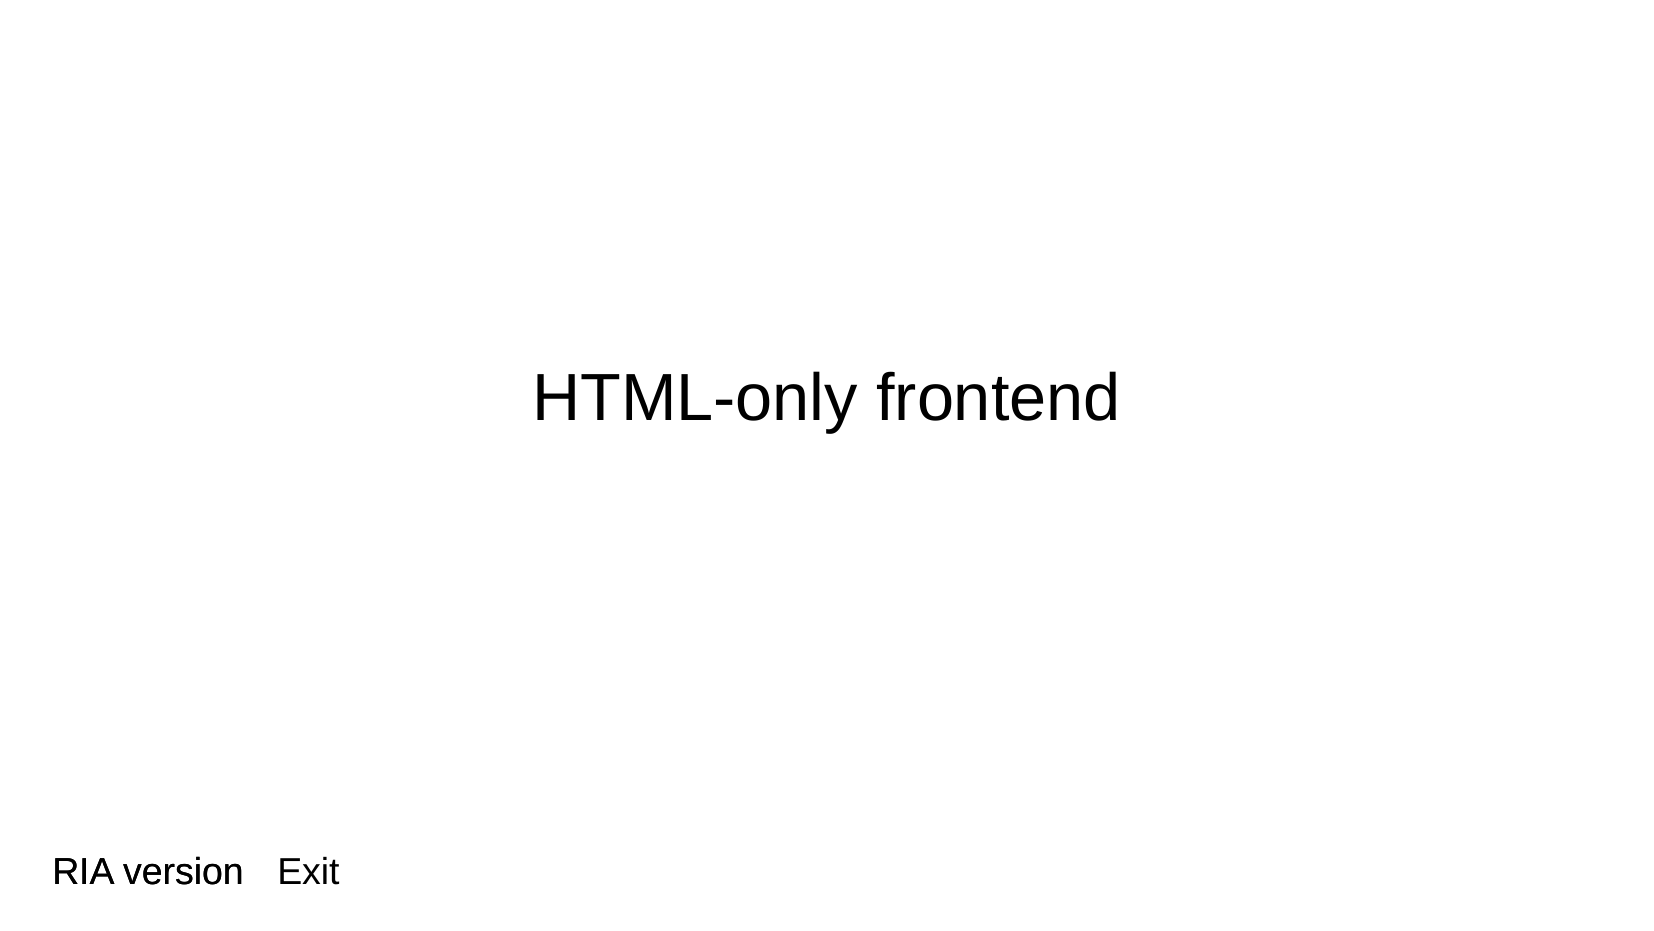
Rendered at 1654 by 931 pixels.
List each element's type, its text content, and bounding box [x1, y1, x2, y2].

subtitle HTML-only frontend [82, 37, 1571, 757]
text_box Exit [262, 843, 488, 901]
text_box RIA version [37, 843, 262, 901]
